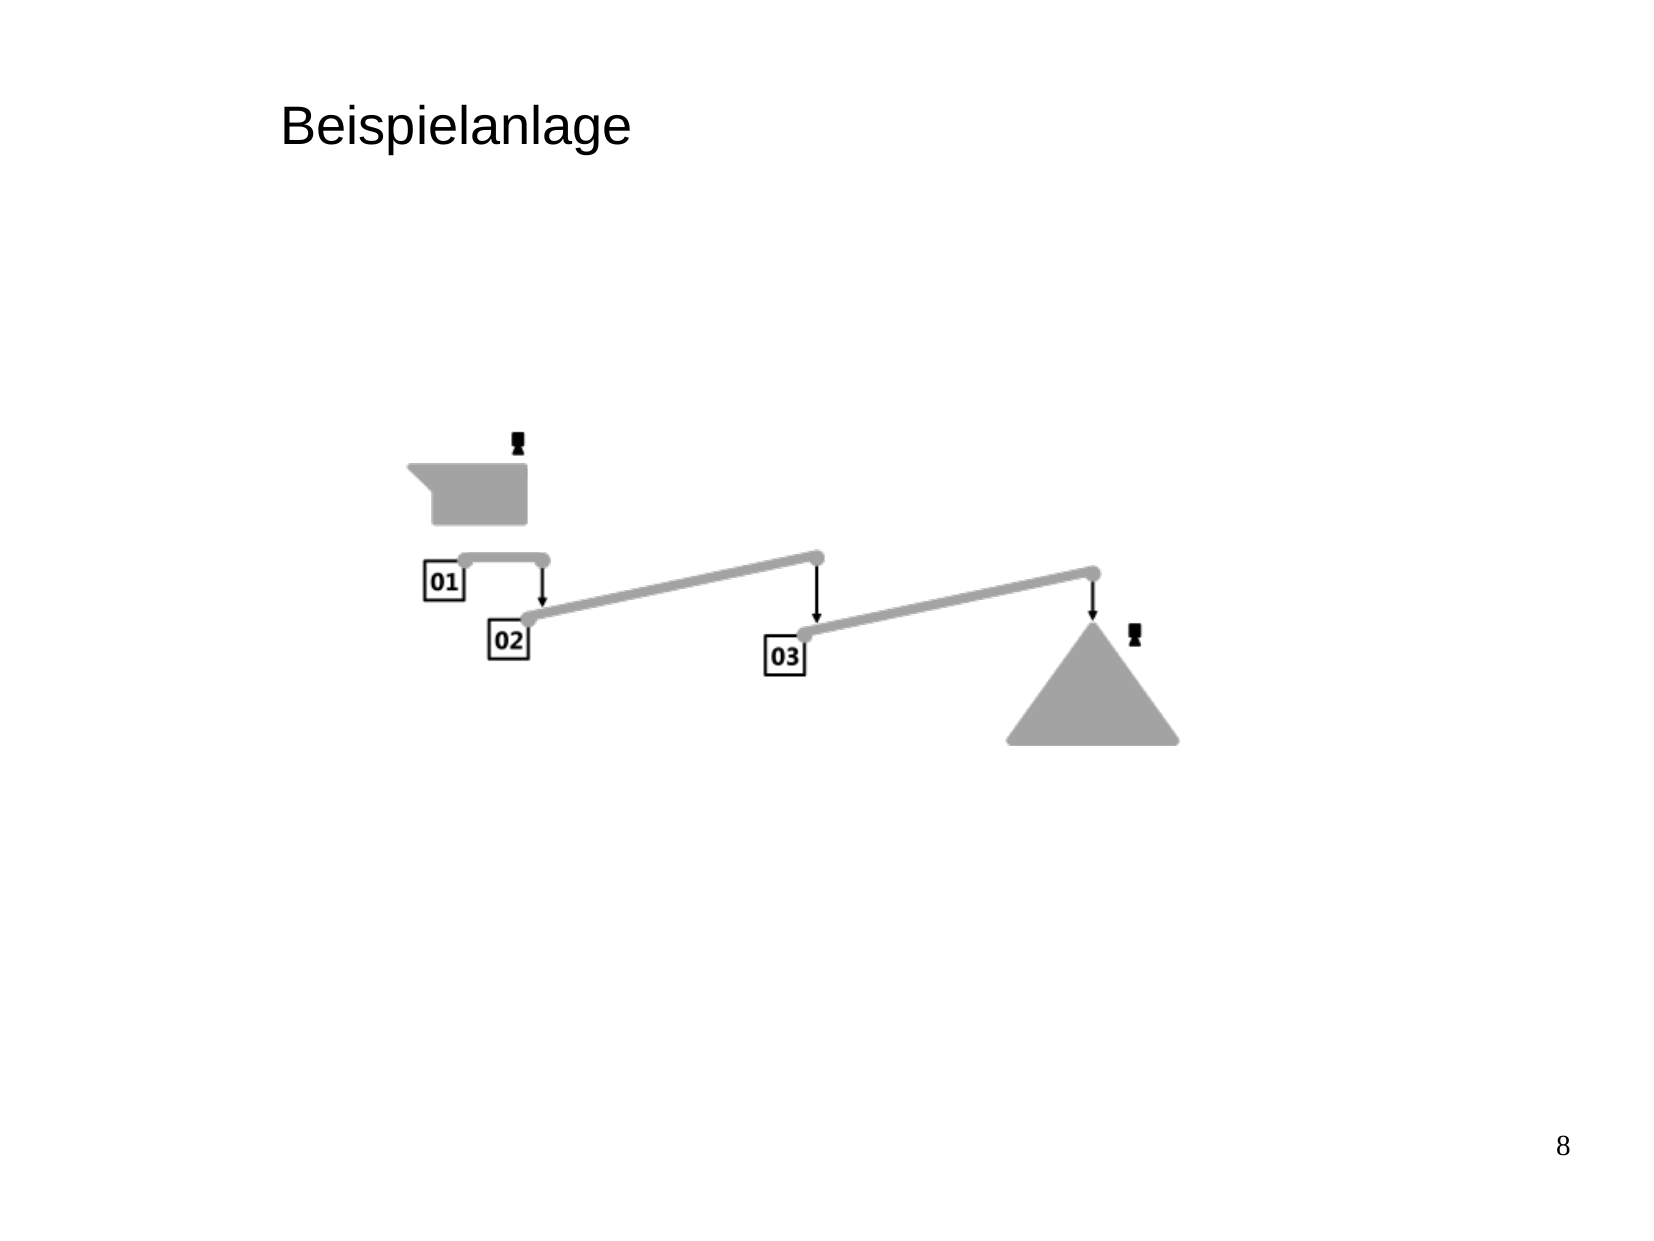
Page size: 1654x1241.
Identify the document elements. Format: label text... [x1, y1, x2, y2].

text_box Beispielanlage [265, 88, 975, 284]
picture [324, 354, 1263, 824]
